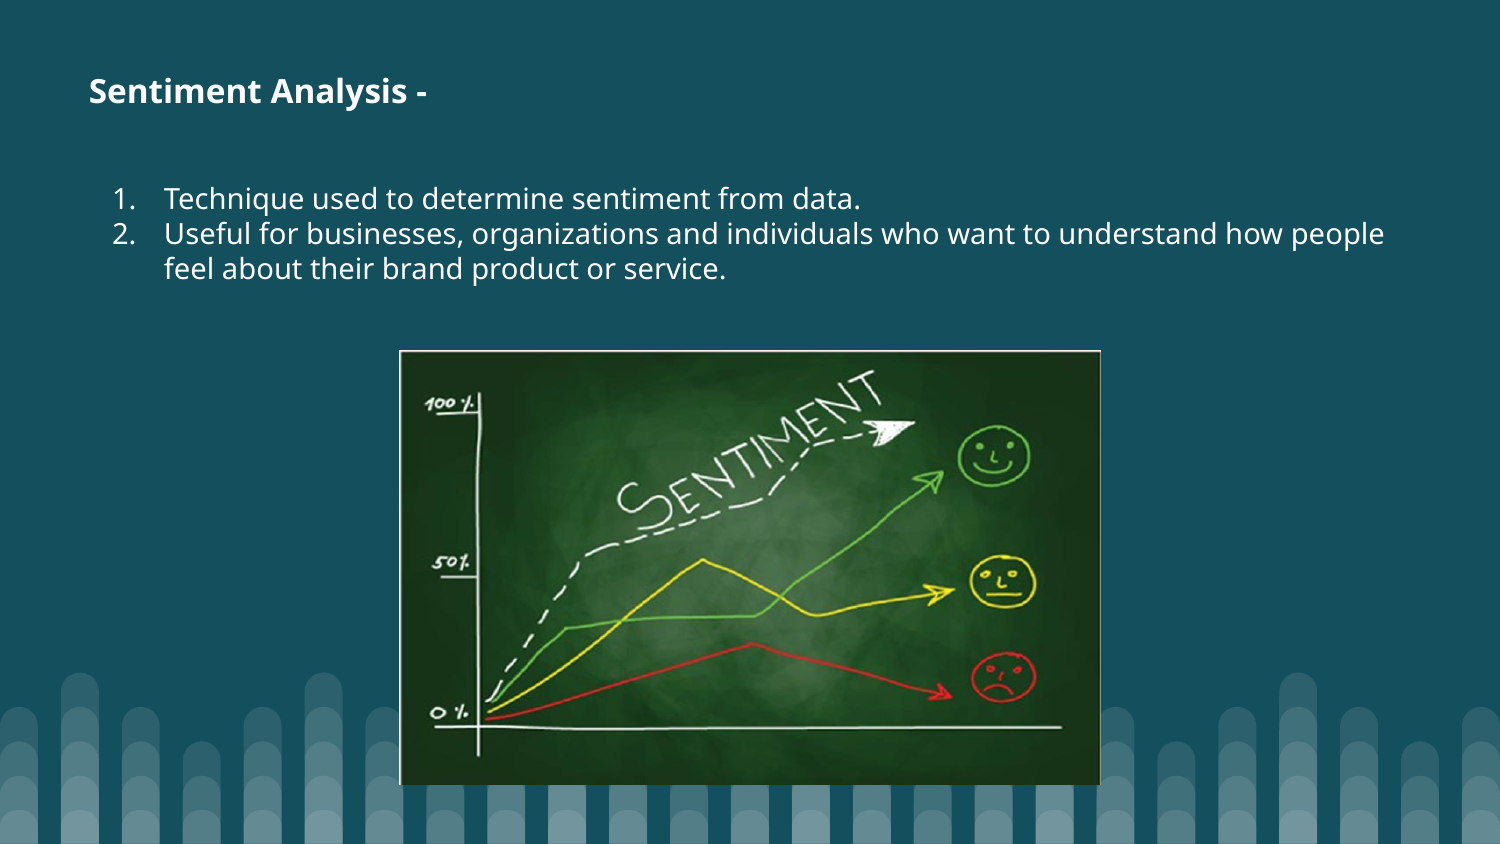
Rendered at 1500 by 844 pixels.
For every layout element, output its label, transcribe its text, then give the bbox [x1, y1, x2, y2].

picture [399, 350, 1101, 785]
text_box Sentiment Analysis - Technique used to determine sentiment from data. Useful for businesses, organizations and individuals who want to understand how people feel about their brand product or service. [74, 55, 1426, 300]
